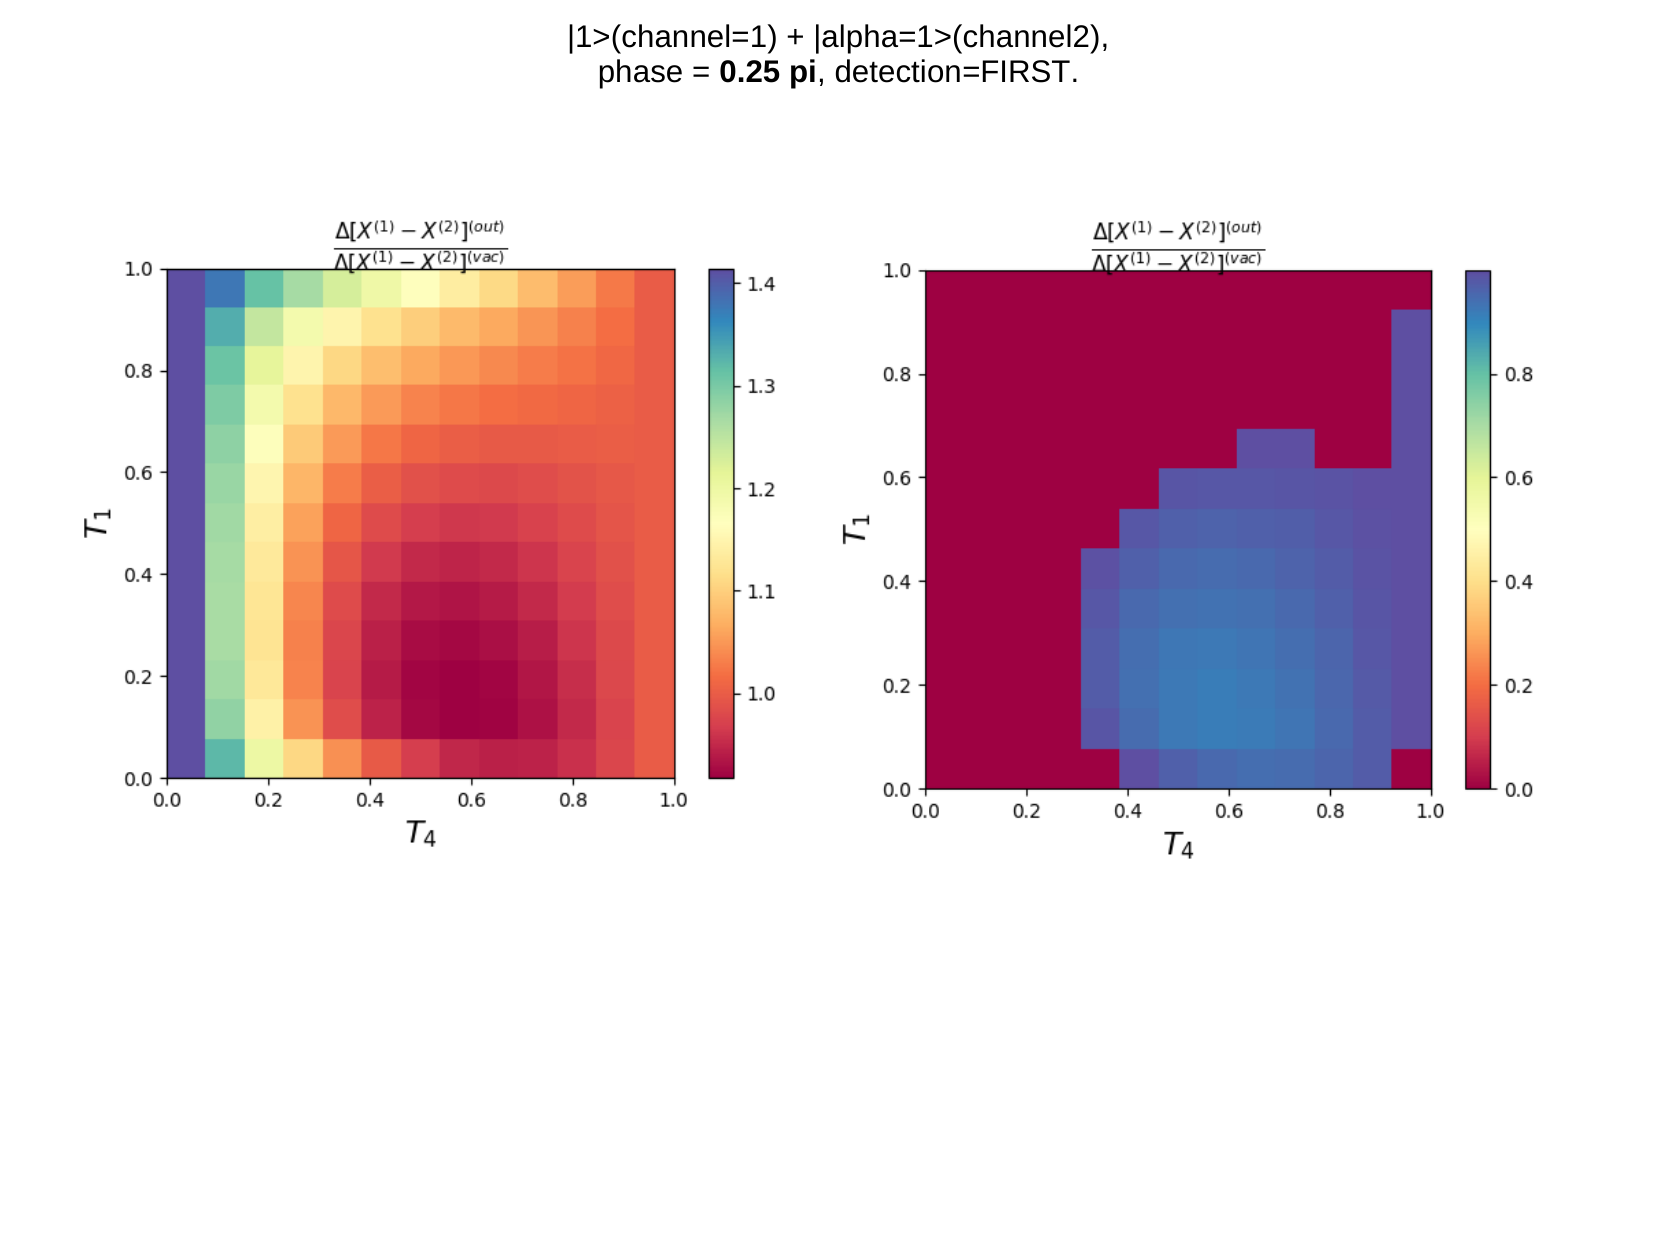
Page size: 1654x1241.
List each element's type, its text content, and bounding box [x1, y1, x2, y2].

picture [20, 189, 1654, 863]
title |1>(channel=1) + |alpha=1>(channel2), phase = 0.25 pi, detection=FIRST. [555, 13, 1123, 95]
